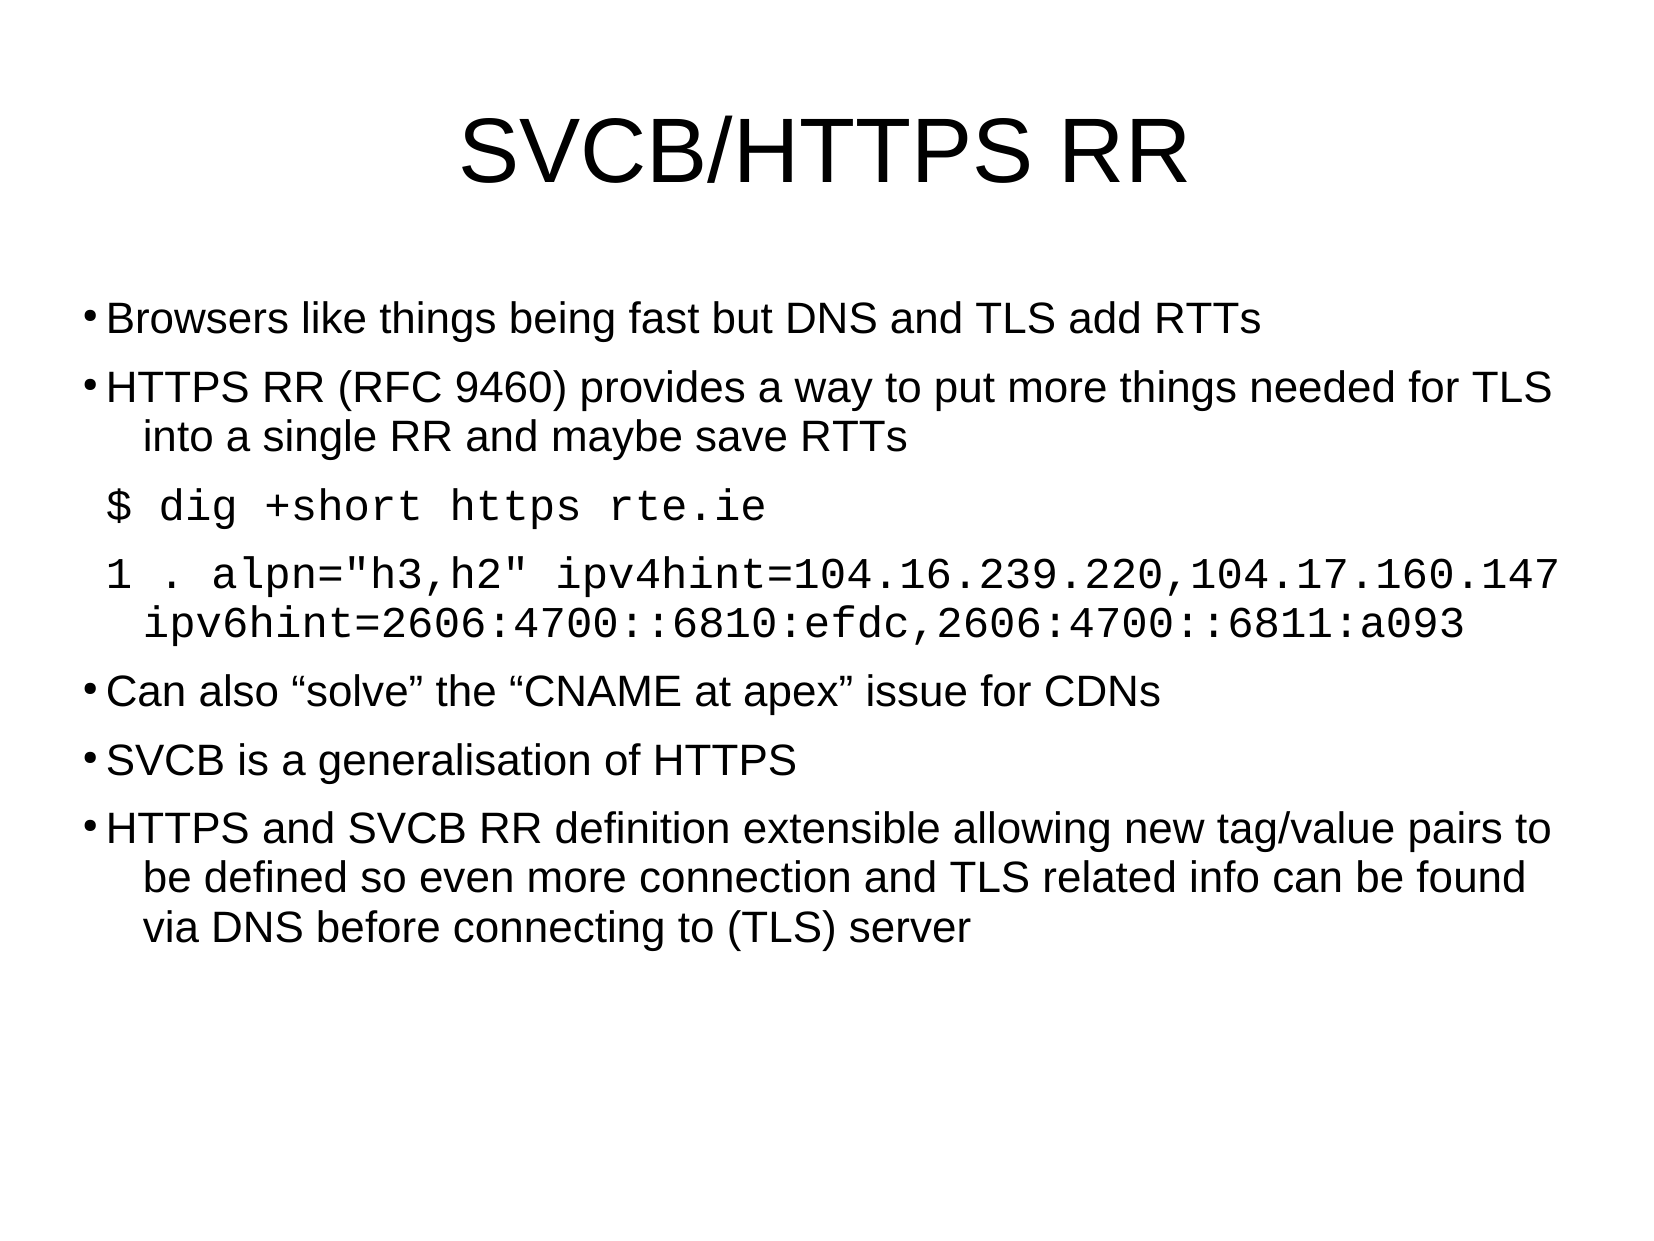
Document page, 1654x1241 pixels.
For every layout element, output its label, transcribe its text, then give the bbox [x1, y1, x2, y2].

title SVCB/HTTPS RR [82, 49, 1568, 254]
list Browsers like things being fast but DNS and TLS add RTTs HTTPS RR (RFC 9460) provides a way to put more things needed for TLS into a single RR and maybe save RTTs $ dig +short https rte.ie 1 . alpn="h3,h2" ipv4hint=104.16.239.220,104.17.160.147 ipv6hint=2606:4700::6810:efdc,2606:4700::6811:a093 Can also “solve” the “CNAME at apex” issue for CDNs SVCB is a generalisation of HTTPS HTTPS and SVCB RR definition extensible allowing new tag/value pairs to be defined so even more connection and TLS related info can be found via DNS before connecting to (TLS) server [82, 290, 1568, 1007]
